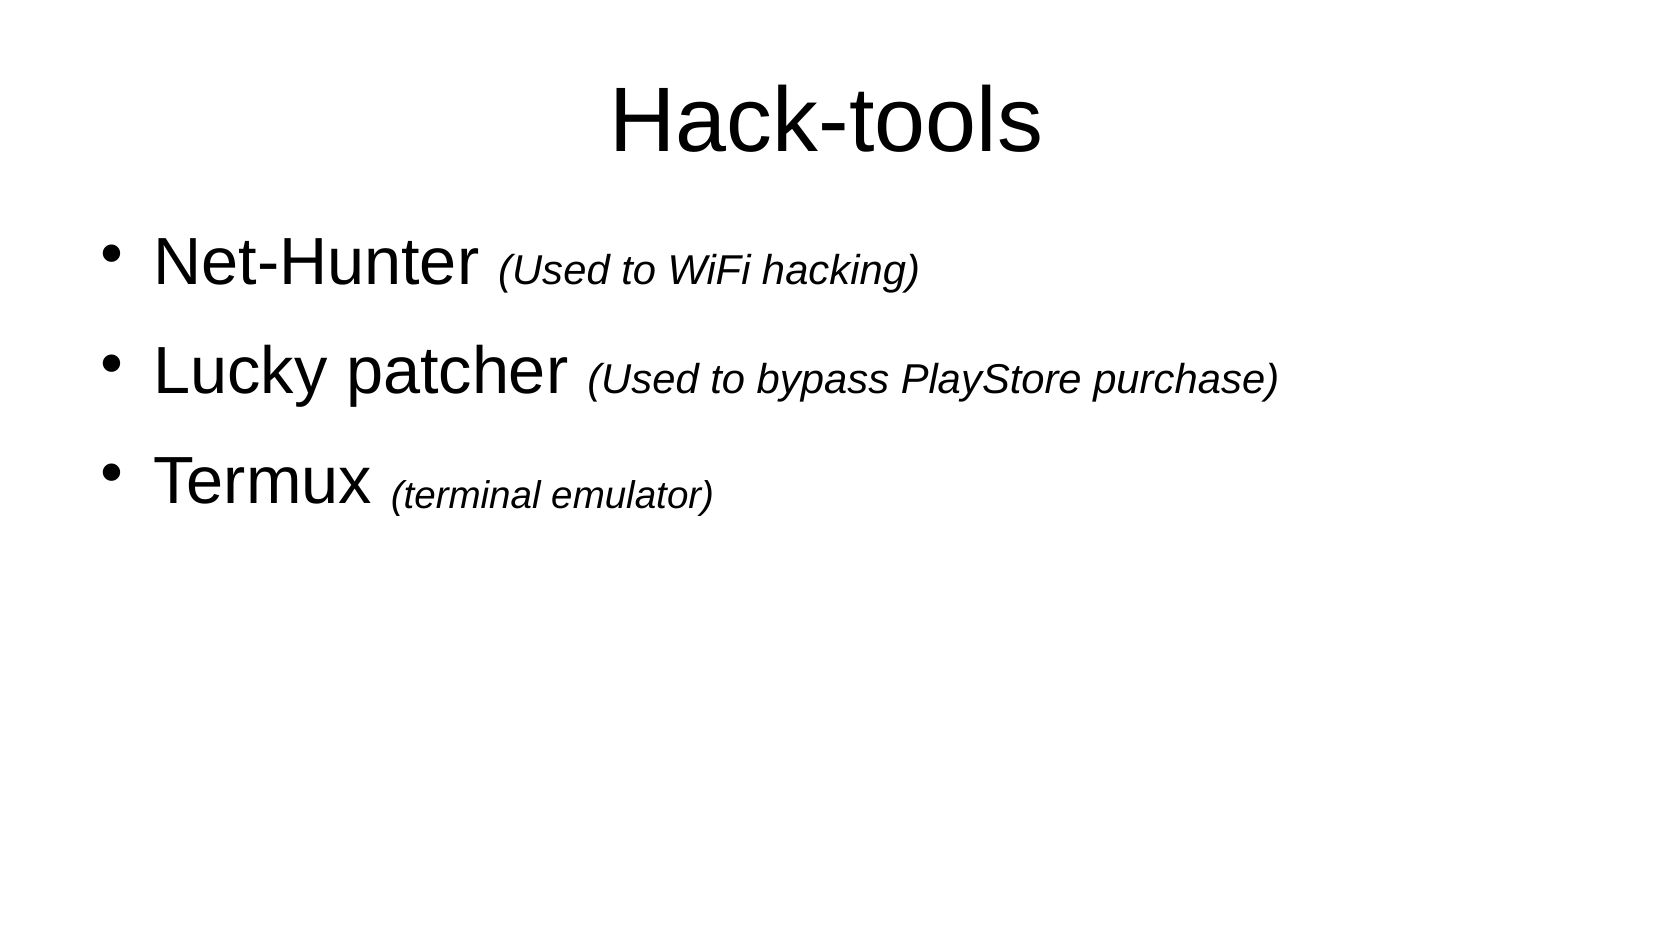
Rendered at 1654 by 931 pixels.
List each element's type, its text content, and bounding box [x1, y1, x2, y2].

text_box Hack-tools [82, 37, 1571, 193]
text_box Net-Hunter (Used to WiFi hacking) Lucky patcher (Used to bypass PlayStore purchase) Termux (terminal emulator) [82, 217, 1571, 757]
